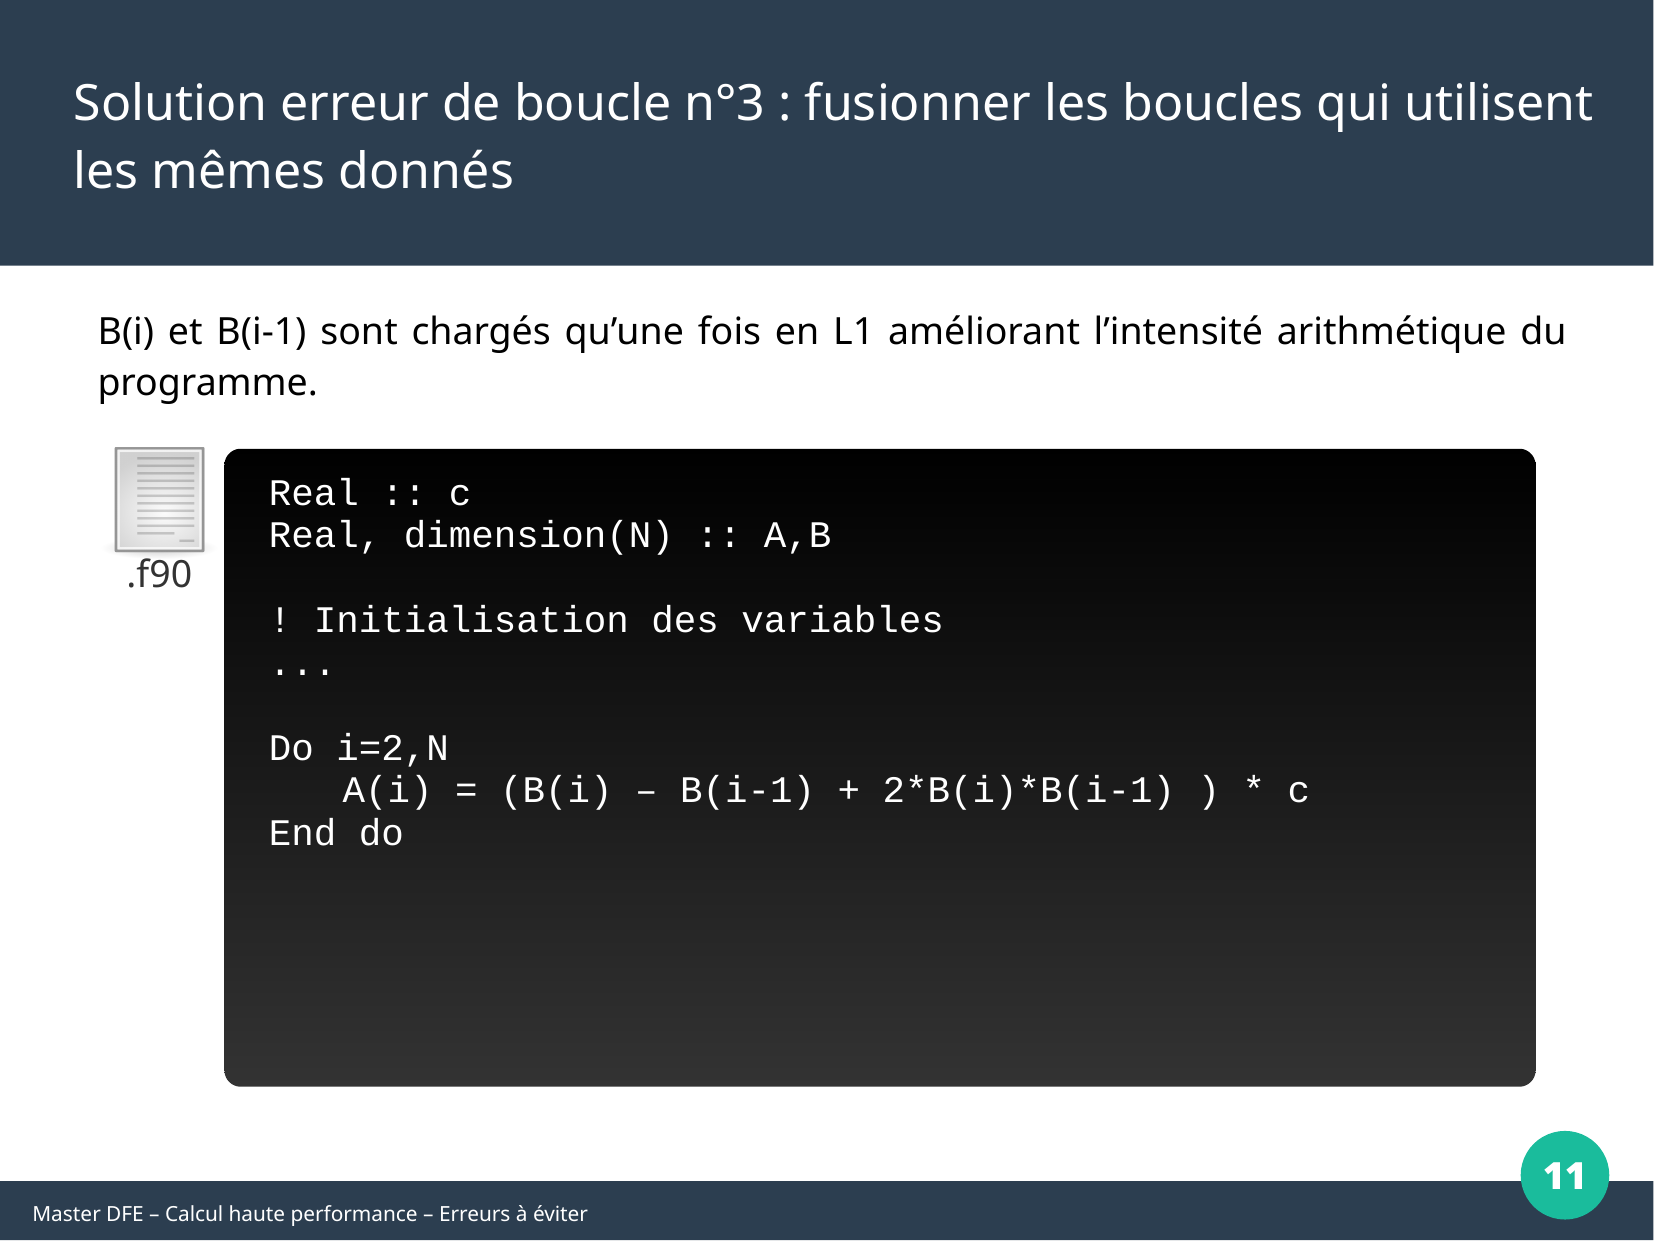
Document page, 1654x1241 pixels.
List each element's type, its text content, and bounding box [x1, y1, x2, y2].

text_box Real :: c Real, dimension(N) :: A,B ! Initialisation des variables ... Do i=2,N A(i) = (B(i) – B(i-1) + 2*B(i)*B(i-1) ) * c End do [253, 466, 1524, 961]
text_box [224, 448, 1536, 1087]
text_box B(i) et B(i-1) sont chargés qu’une fois en L1 améliorant l’intensité arithmétique du programme. [82, 297, 1583, 414]
text_box Solution erreur de boucle n°3 : fusionner les boucles qui utilisent les mêmes donnés [59, 59, 1619, 209]
text_box .f90 [82, 539, 237, 606]
picture [100, 442, 219, 539]
text_box Master DFE – Calcul haute performance – Erreurs à éviter [17, 1191, 1436, 1235]
